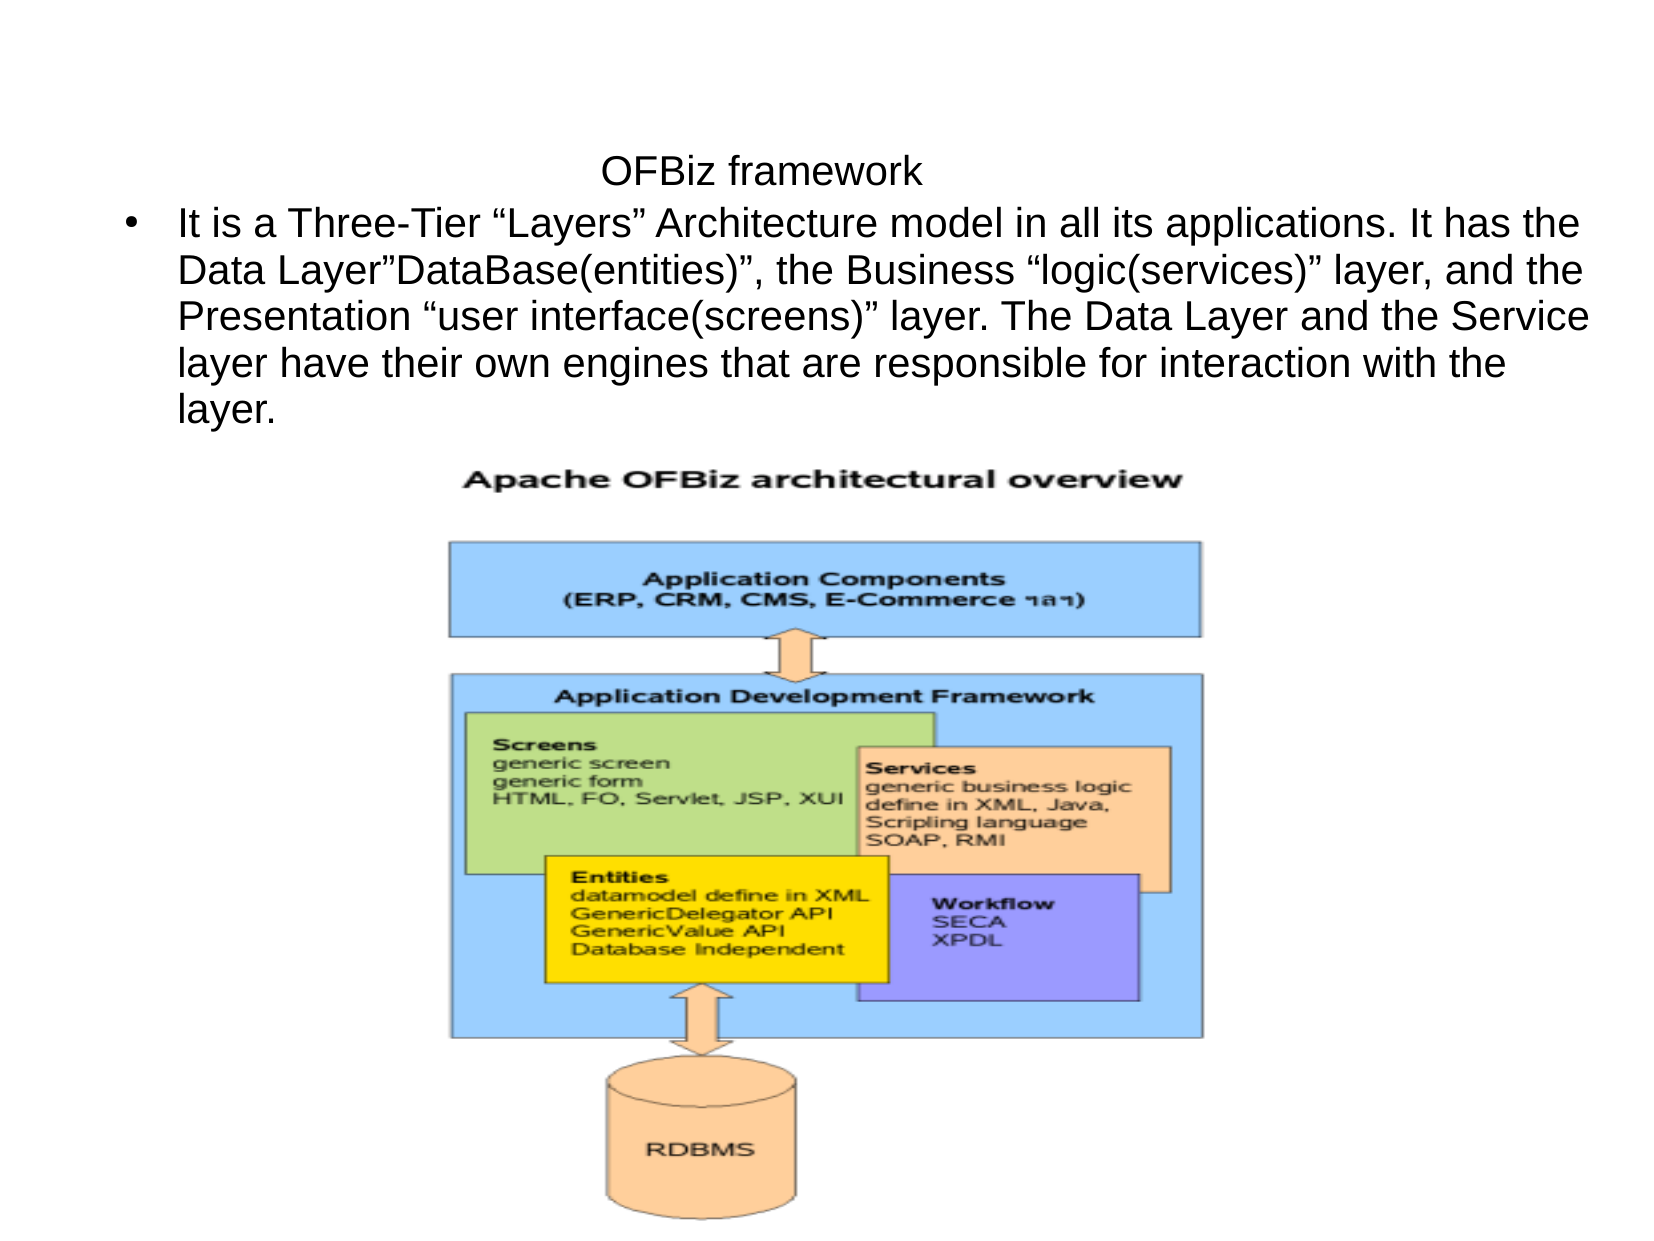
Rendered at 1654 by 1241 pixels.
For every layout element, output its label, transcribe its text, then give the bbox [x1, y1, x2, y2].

list OFBiz framework It is a Three-Tier “Layers” Architecture model in all its applications. It has the Data Layer”DataBase(entities)”, the Business “logic(services)” layer, and the Presentation “user interface(screens)” layer. The Data Layer and the Service layer have their own engines that are responsible for interaction with the layer. [106, 147, 1595, 967]
picture [295, 442, 1359, 1241]
title [82, 56, 1571, 250]
